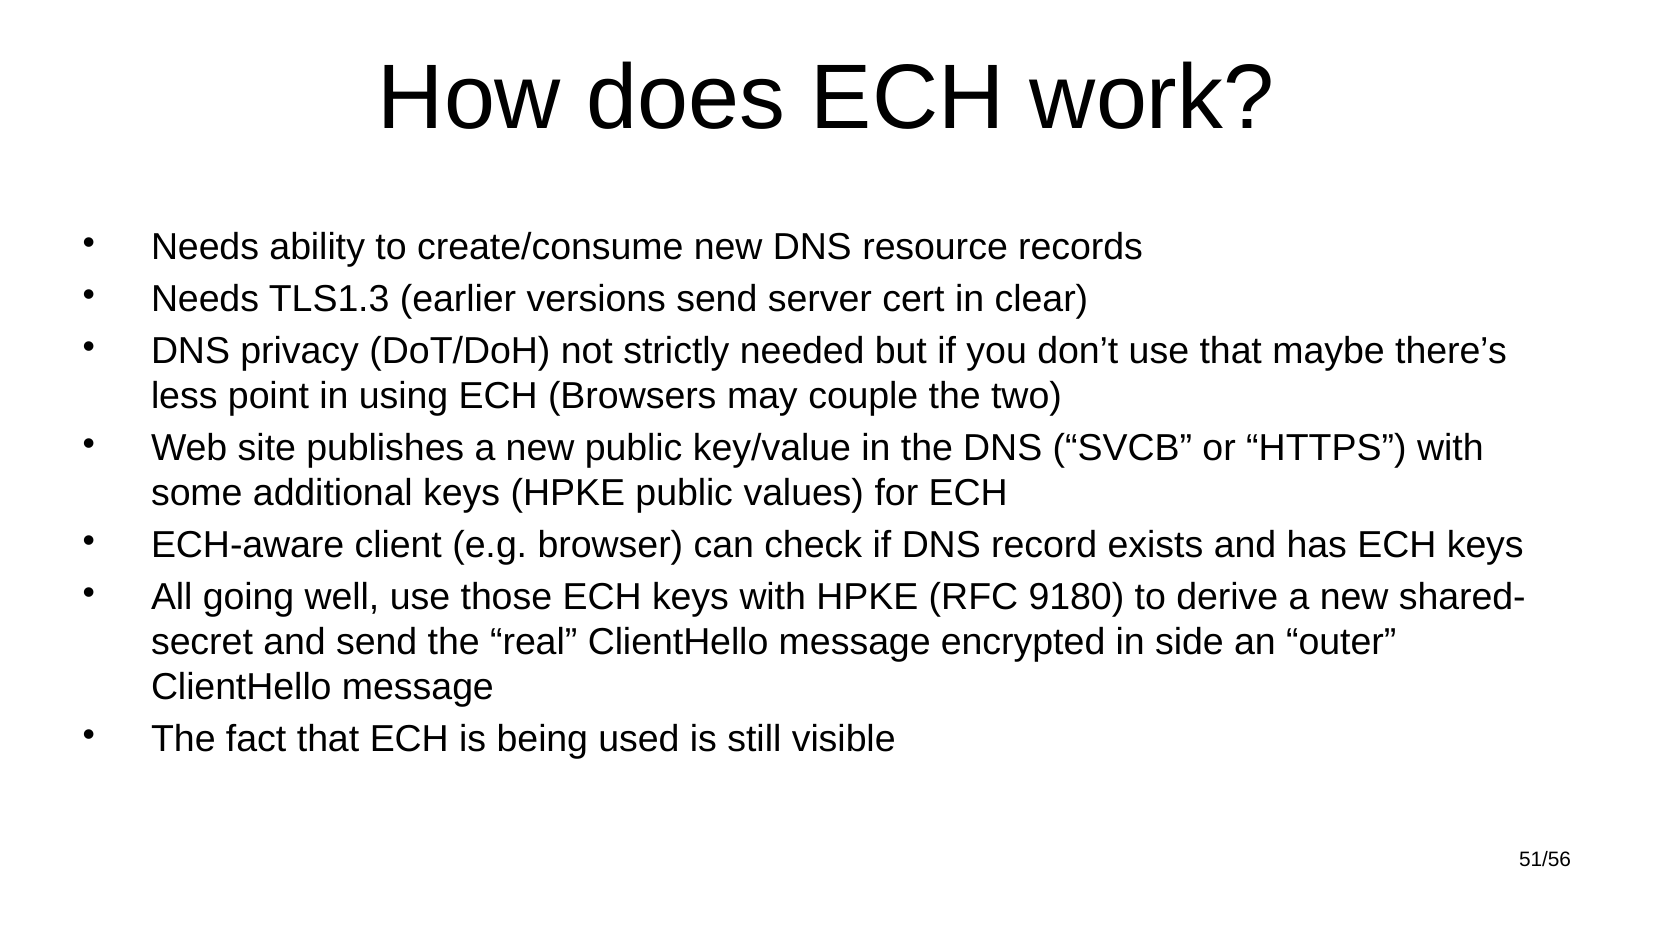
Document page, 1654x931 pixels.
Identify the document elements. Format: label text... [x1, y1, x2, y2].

title How does ECH work? [82, 36, 1571, 193]
list Needs ability to create/consume new DNS resource records Needs TLS1.3 (earlier versions send server cert in clear) DNS privacy (DoT/DoH) not strictly needed but if you don’t use that maybe there’s less point in using ECH (Browsers may couple the two) Web site publishes a new public key/value in the DNS (“SVCB” or “HTTPS”) with some additional keys (HPKE public values) for ECH ECH-aware client (e.g. browser) can check if DNS record exists and has ECH keys All going well, use those ECH keys with HPKE (RFC 9180) to derive a new shared-secret and send the “real” ClientHello message encrypted in side an “outer” ClientHello message The fact that ECH is being used is still visible [82, 222, 1571, 762]
